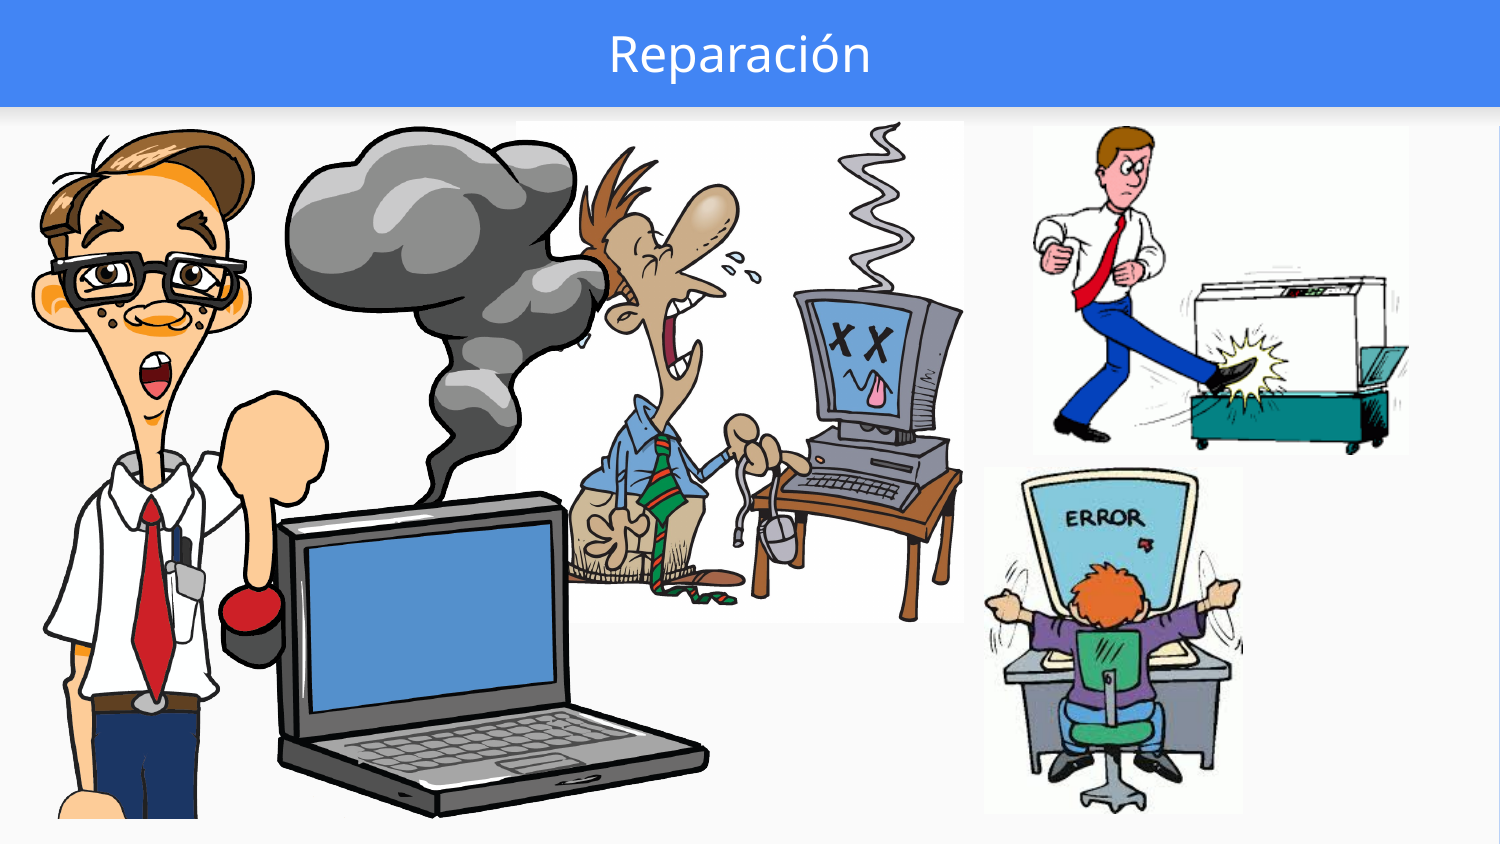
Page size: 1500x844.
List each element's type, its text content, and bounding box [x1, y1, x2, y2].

picture [984, 467, 1243, 814]
picture [1033, 126, 1409, 455]
title Reparación [16, 2, 1464, 102]
picture [24, 121, 964, 819]
